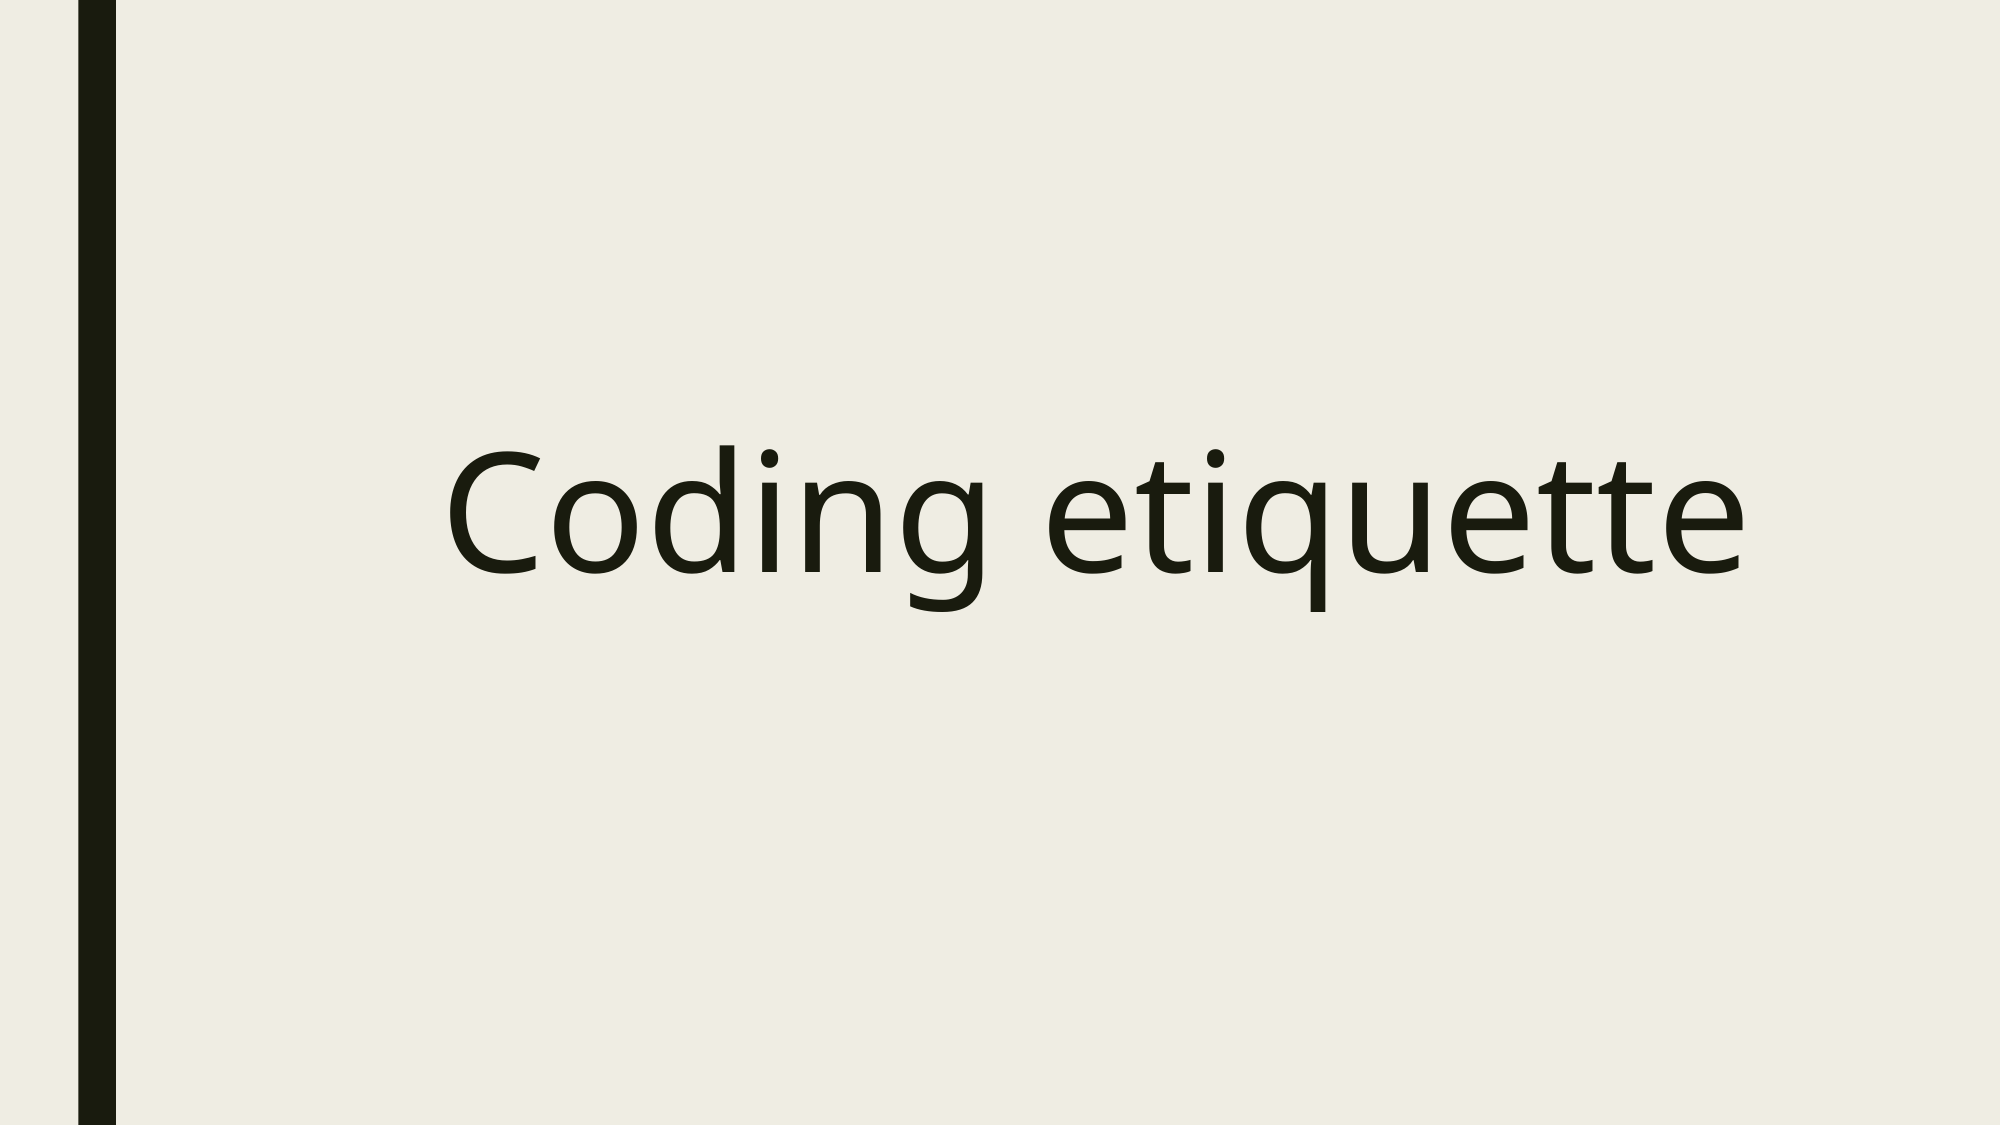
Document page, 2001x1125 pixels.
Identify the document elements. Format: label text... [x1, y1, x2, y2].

title Coding etiquette [425, 423, 2000, 667]
